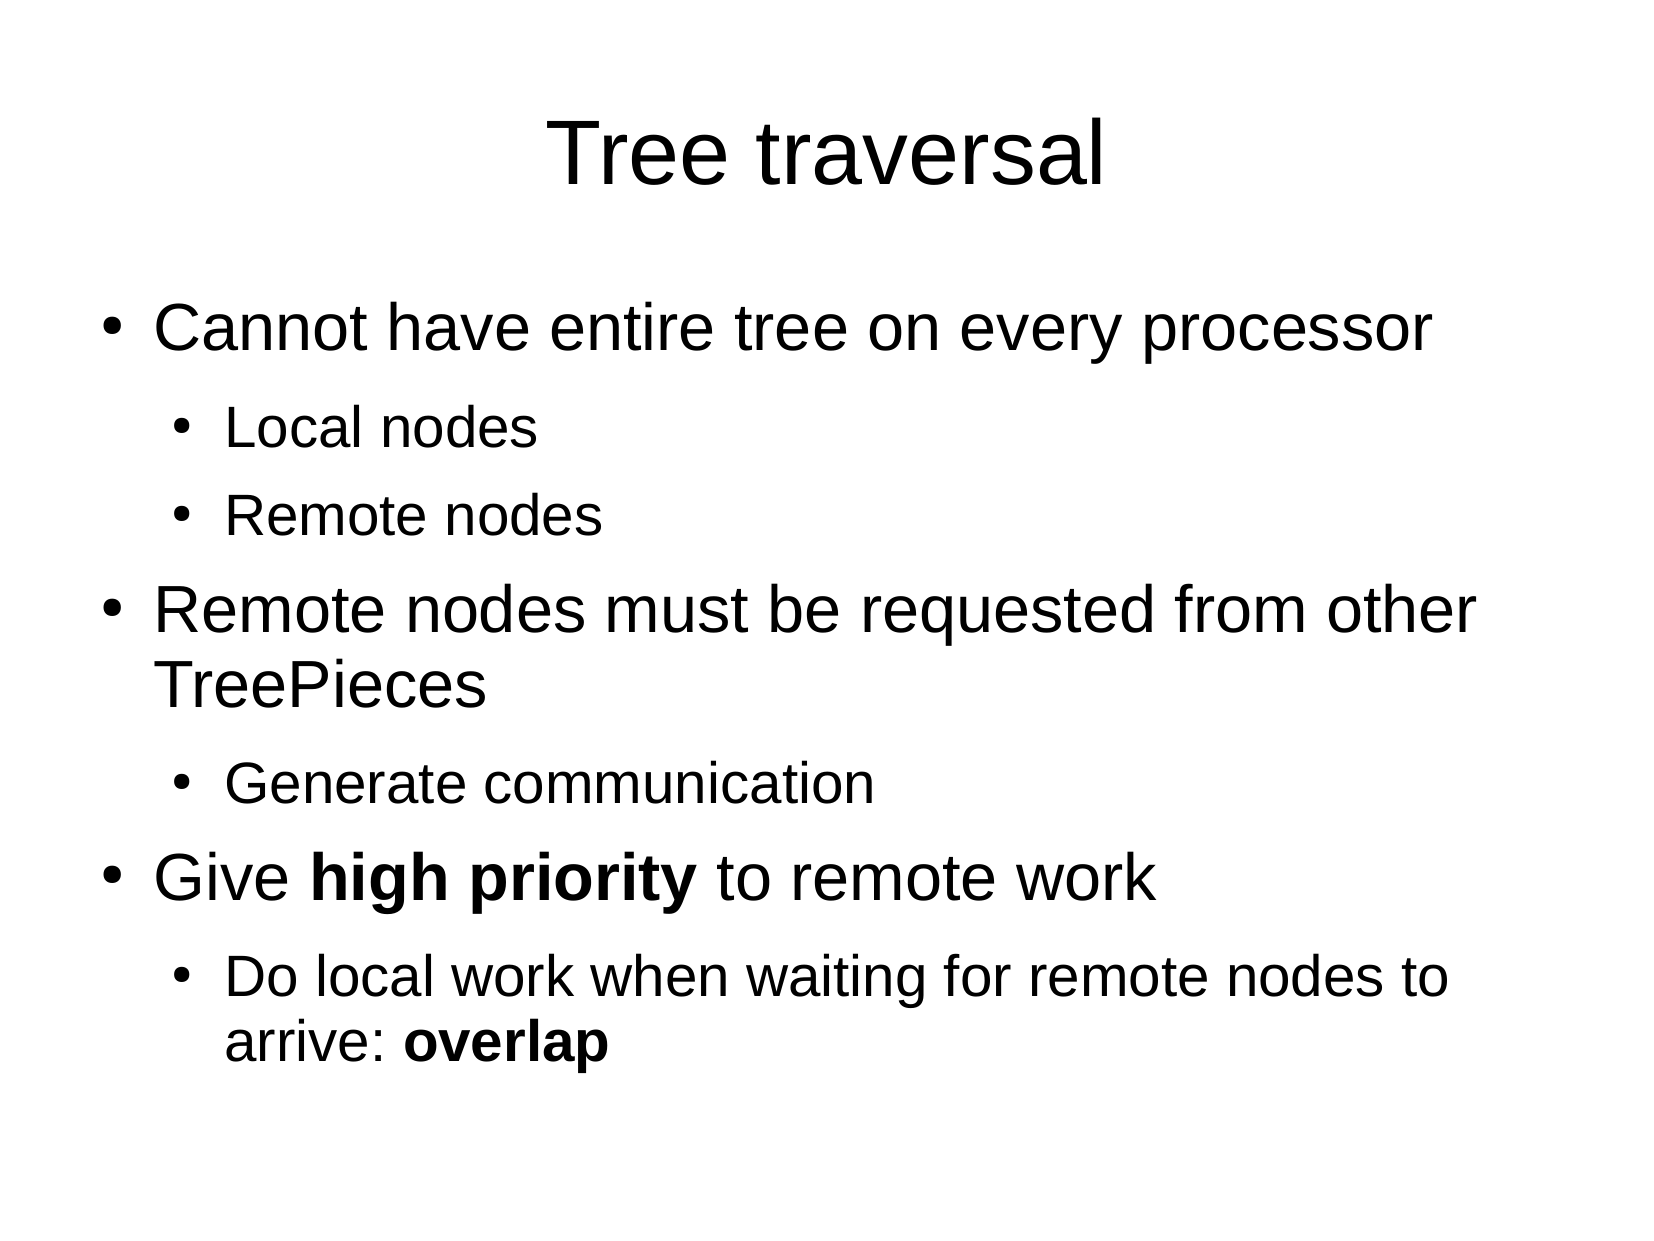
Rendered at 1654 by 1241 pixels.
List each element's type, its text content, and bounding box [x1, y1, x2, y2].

list Cannot have entire tree on every processor Local nodes Remote nodes Remote nodes must be requested from other TreePieces Generate communication Give high priority to remote work Do local work when waiting for remote nodes to arrive: overlap [82, 290, 1571, 1109]
title Tree traversal [82, 56, 1571, 250]
